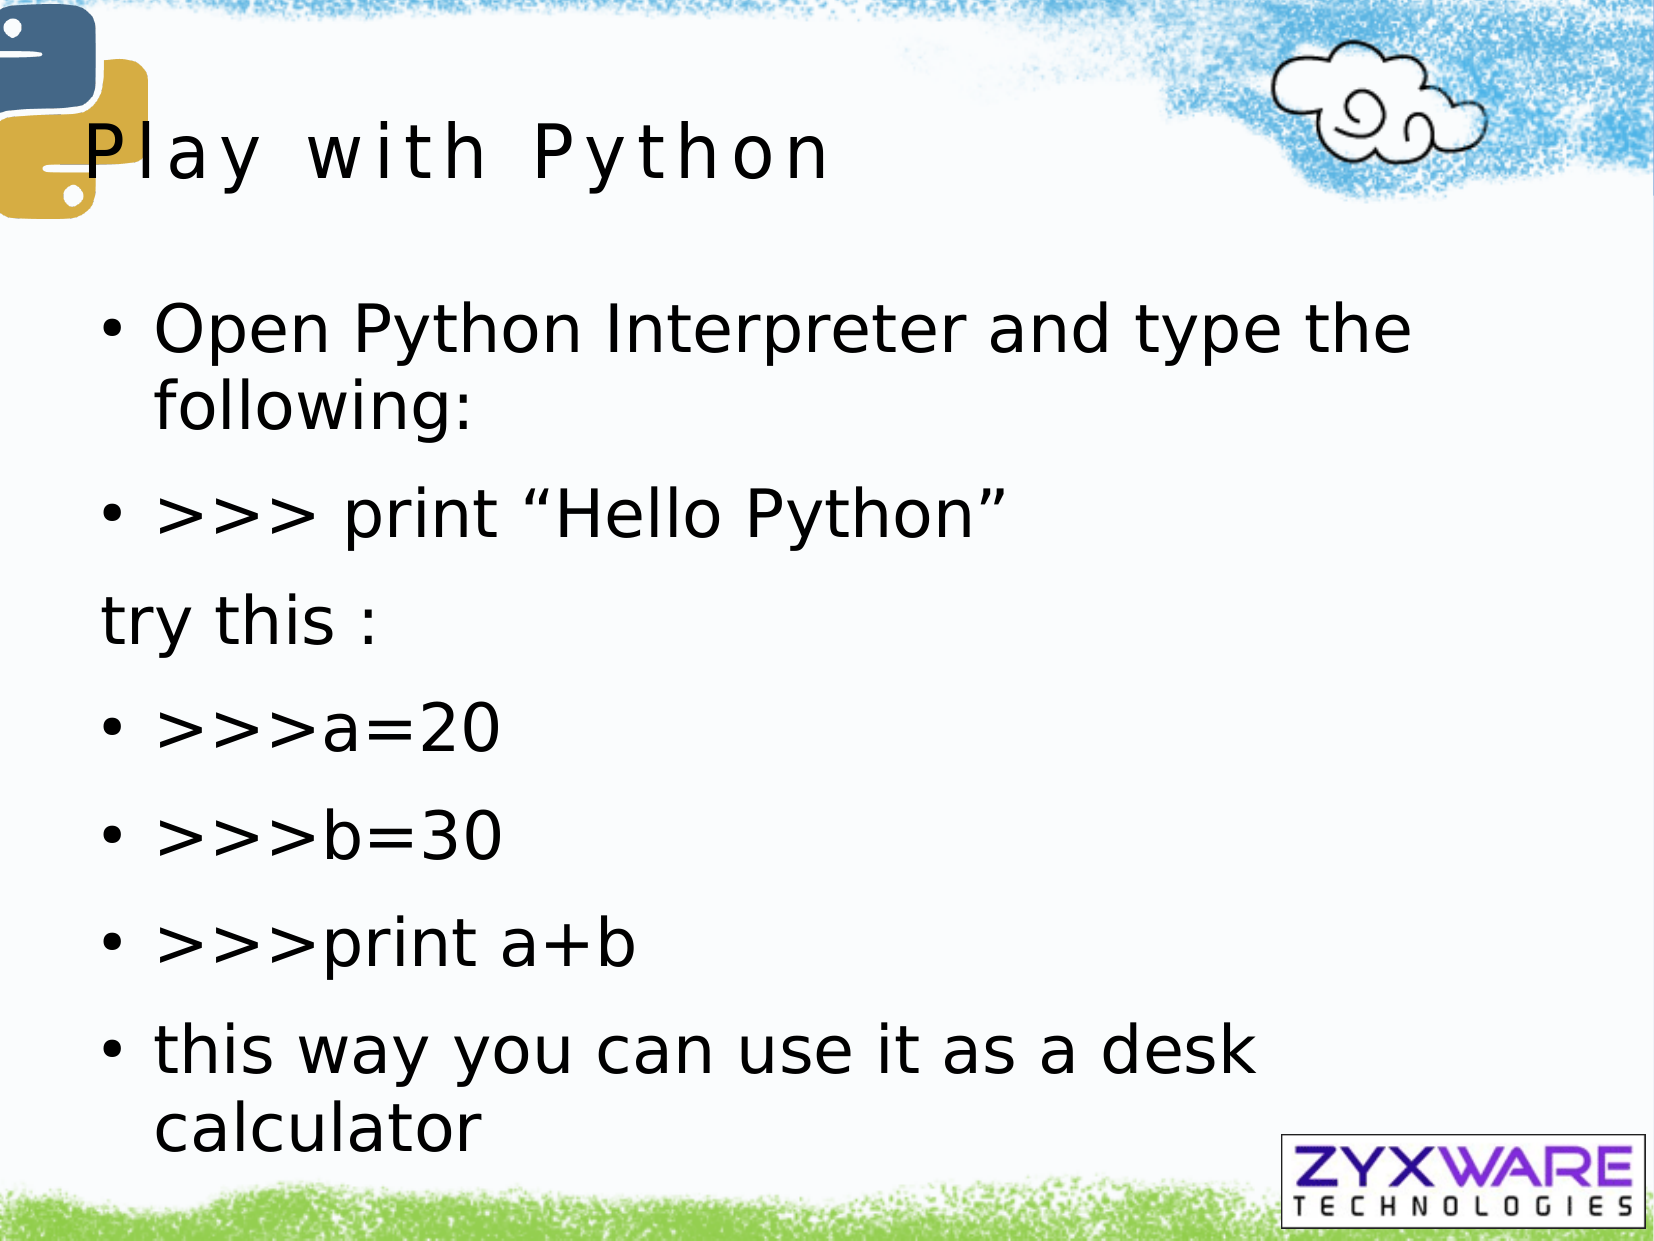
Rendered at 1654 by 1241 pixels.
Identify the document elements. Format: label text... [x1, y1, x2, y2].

picture [0, 0, 1654, 1241]
list Open Python Interpreter and type the following: >>> print “Hello Python” try this : >>>a=20 >>>b=30 >>>print a+b this way you can use it as a desk calculator [82, 290, 1571, 1168]
title Play with Python [82, 49, 1571, 257]
